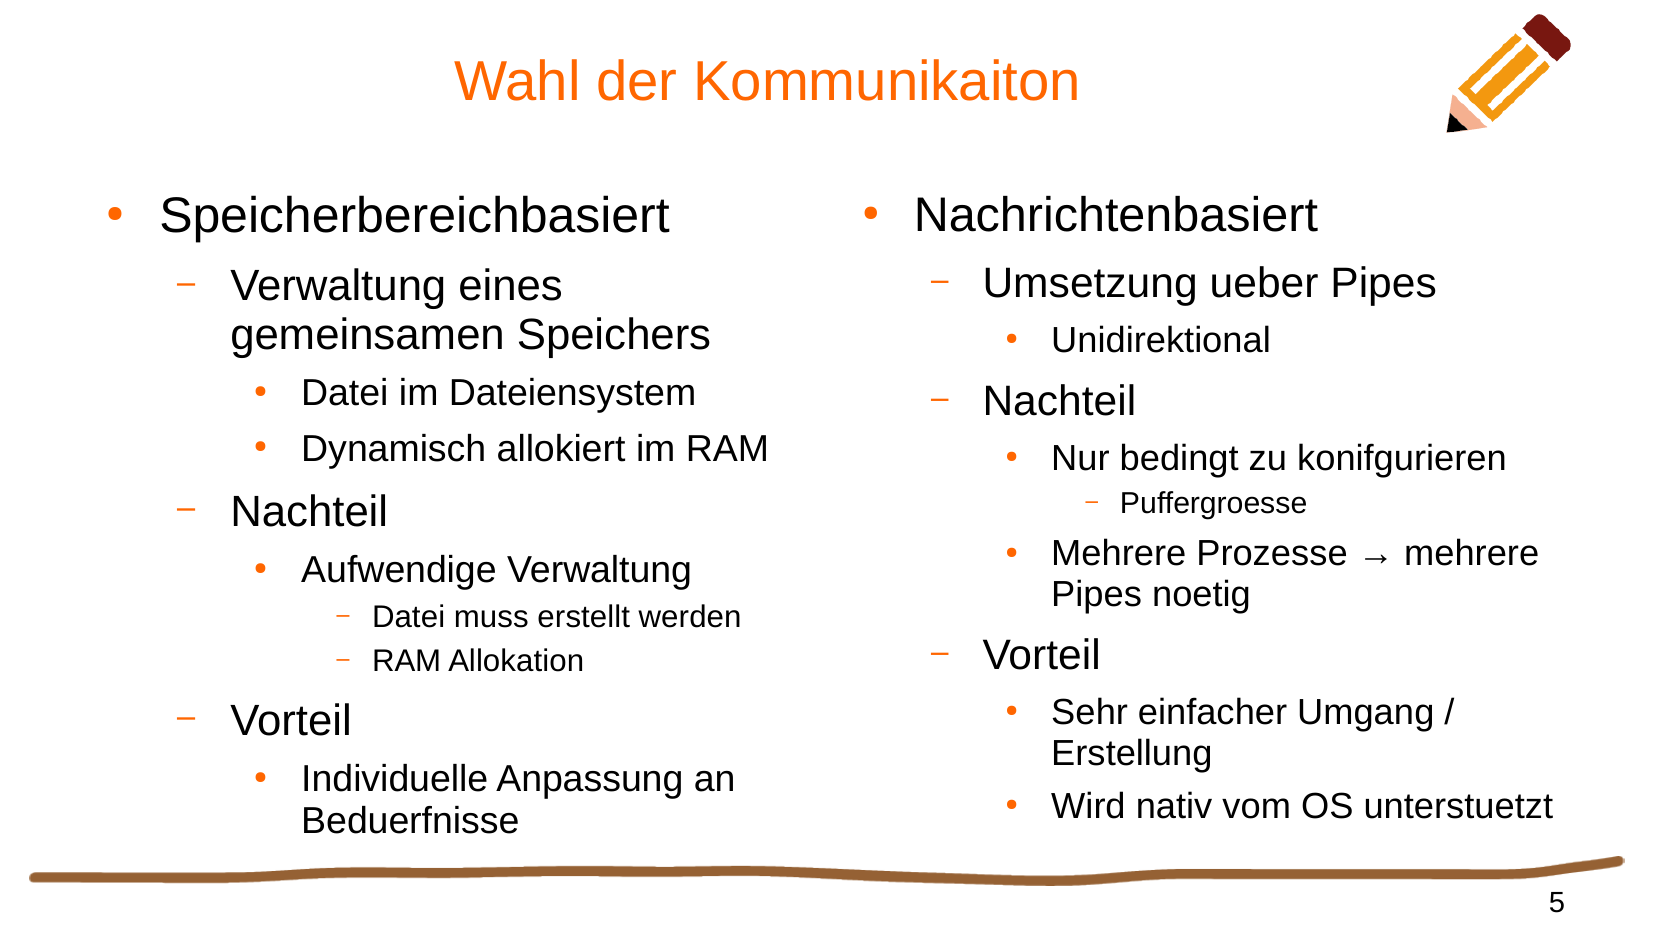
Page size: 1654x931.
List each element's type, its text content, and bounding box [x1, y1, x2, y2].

title Wahl der Kommunikaiton [88, 29, 1447, 133]
list Speicherbereichbasiert Verwaltung eines gemeinsamen Speichers Datei im Dateiensystem Dynamisch allokiert im RAM Nachteil Aufwendige Verwaltung Datei muss erstellt werden RAM Allokation Vorteil Individuelle Anpassung an Beduerfnisse [88, 187, 809, 857]
picture [29, 856, 1625, 886]
picture [1446, 14, 1571, 133]
list Nachrichtenbasiert Umsetzung ueber Pipes Unidirektional Nachteil Nur bedingt zu konifgurieren Puffergroesse Mehrere Prozesse → mehrere Pipes noetig Vorteil Sehr einfacher Umgang / Erstellung Wird nativ vom OS unterstuetzt [845, 187, 1566, 857]
